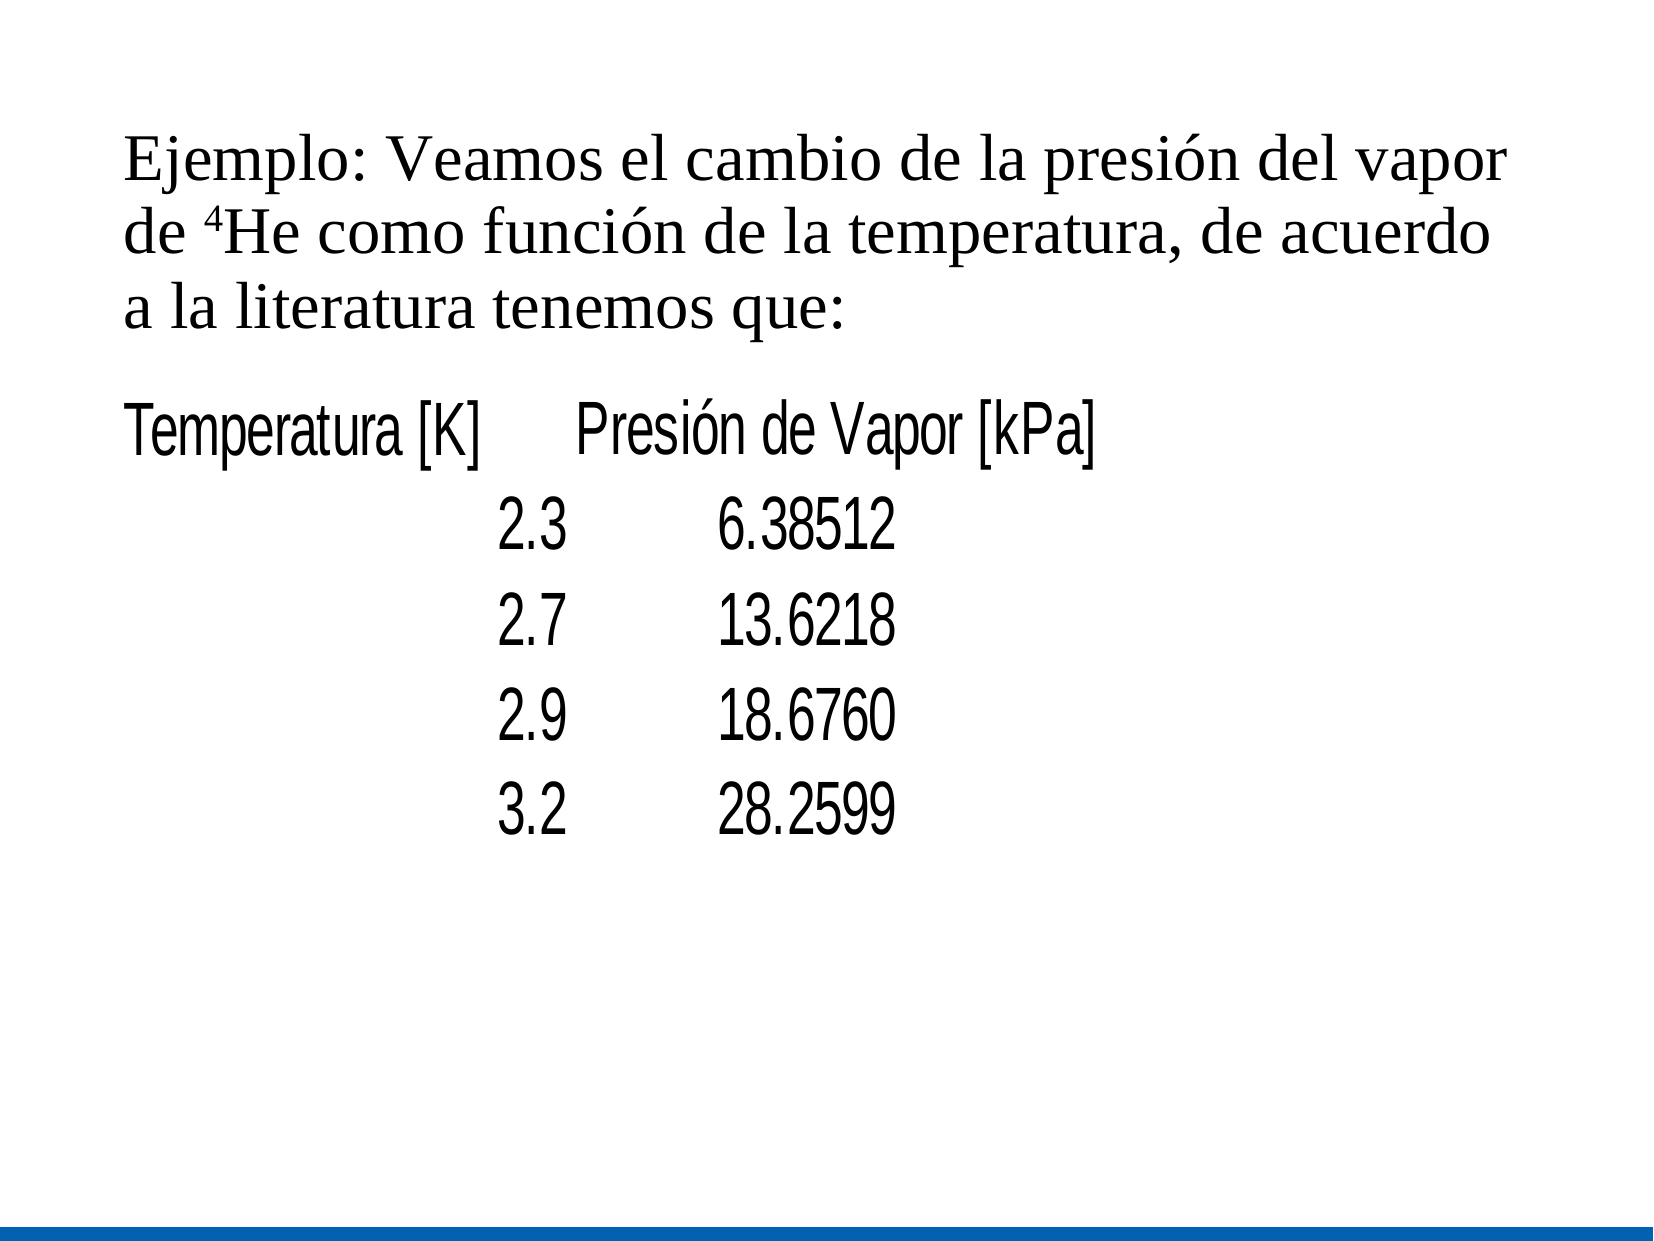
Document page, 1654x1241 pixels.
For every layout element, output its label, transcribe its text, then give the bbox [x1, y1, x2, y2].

subtitle Ejemplo: Veamos el cambio de la presión del vapor de 4He como función de la temperatura, de acuerdo a la literatura tenemos que: [123, 79, 1536, 383]
chart [118, 383, 1565, 868]
